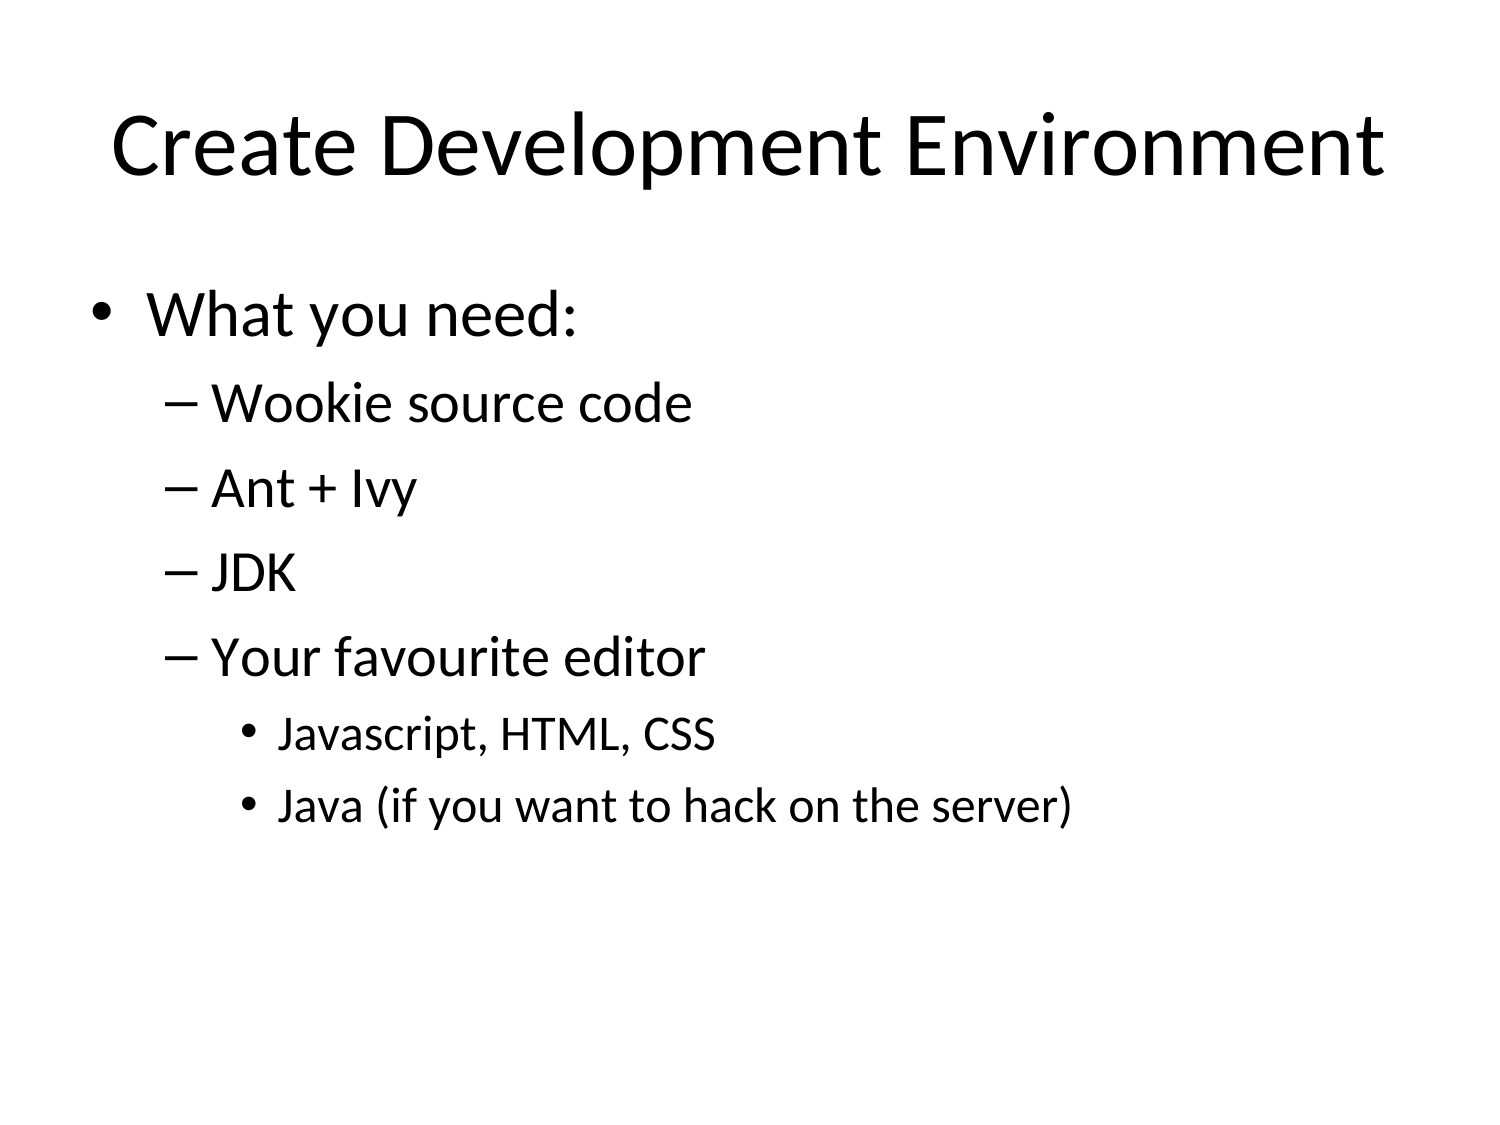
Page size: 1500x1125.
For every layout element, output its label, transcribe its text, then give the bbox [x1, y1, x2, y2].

title Create Development Environment [75, 45, 1426, 233]
list What you need: Wookie source code Ant + Ivy JDK Your favourite editor Javascript, HTML, CSS Java (if you want to hack on the server) [75, 262, 1426, 1006]
